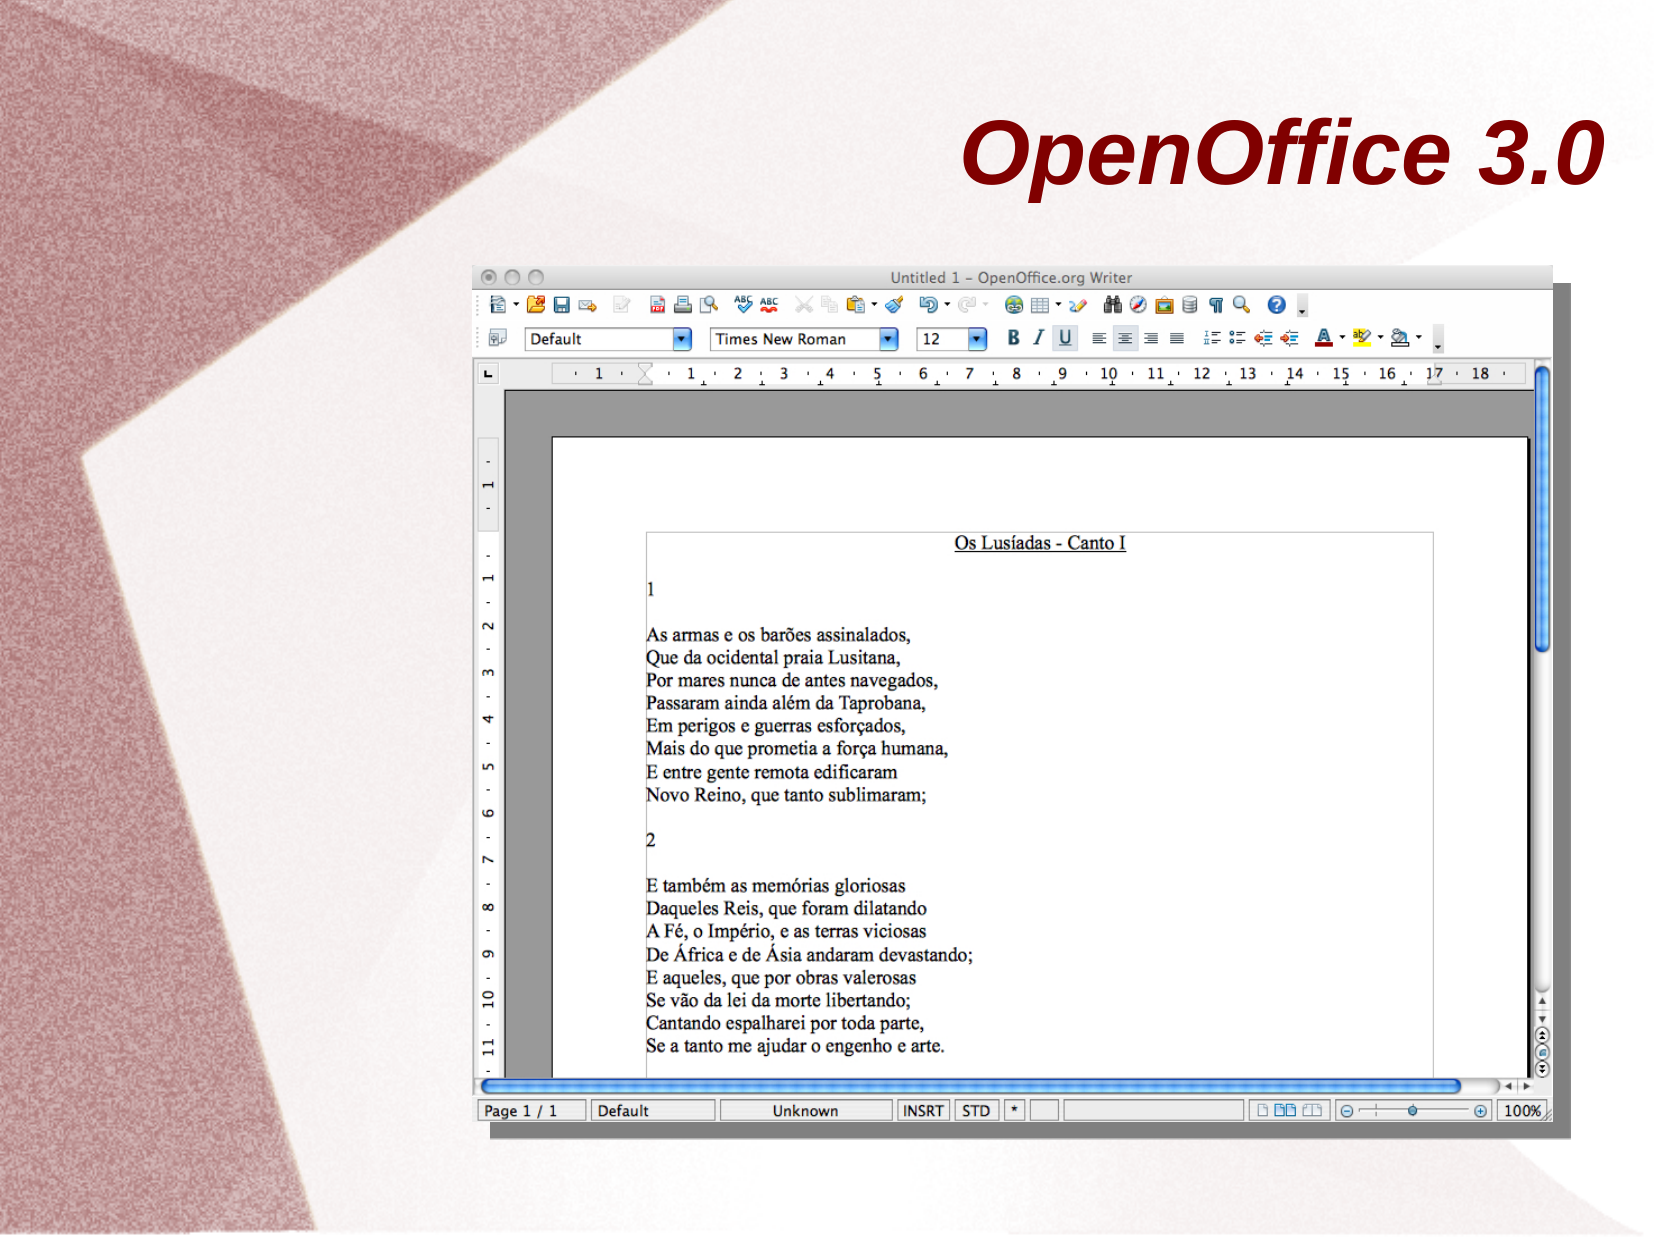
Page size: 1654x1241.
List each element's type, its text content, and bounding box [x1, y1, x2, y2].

title OpenOffice 3.0 [596, 56, 1607, 250]
picture [0, 0, 1654, 1241]
